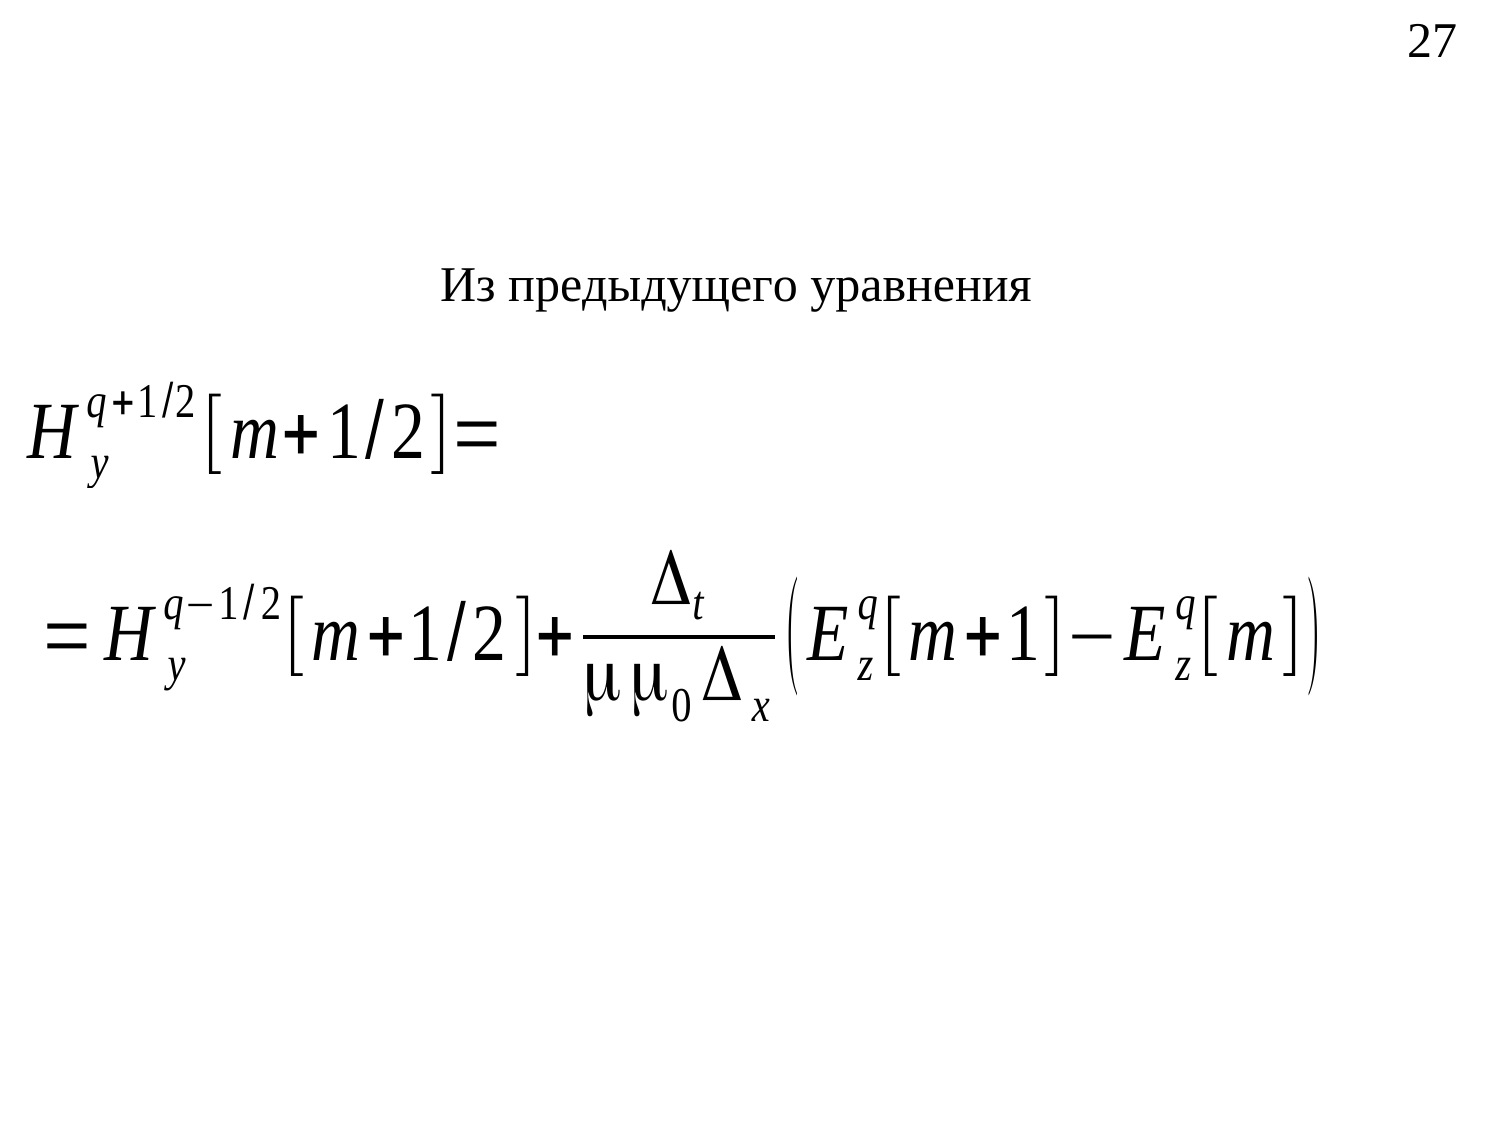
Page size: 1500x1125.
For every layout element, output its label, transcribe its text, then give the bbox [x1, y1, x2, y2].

text_box Из предыдущего уравнения [425, 244, 1047, 319]
chart [23, 543, 1336, 733]
chart [5, 372, 523, 488]
